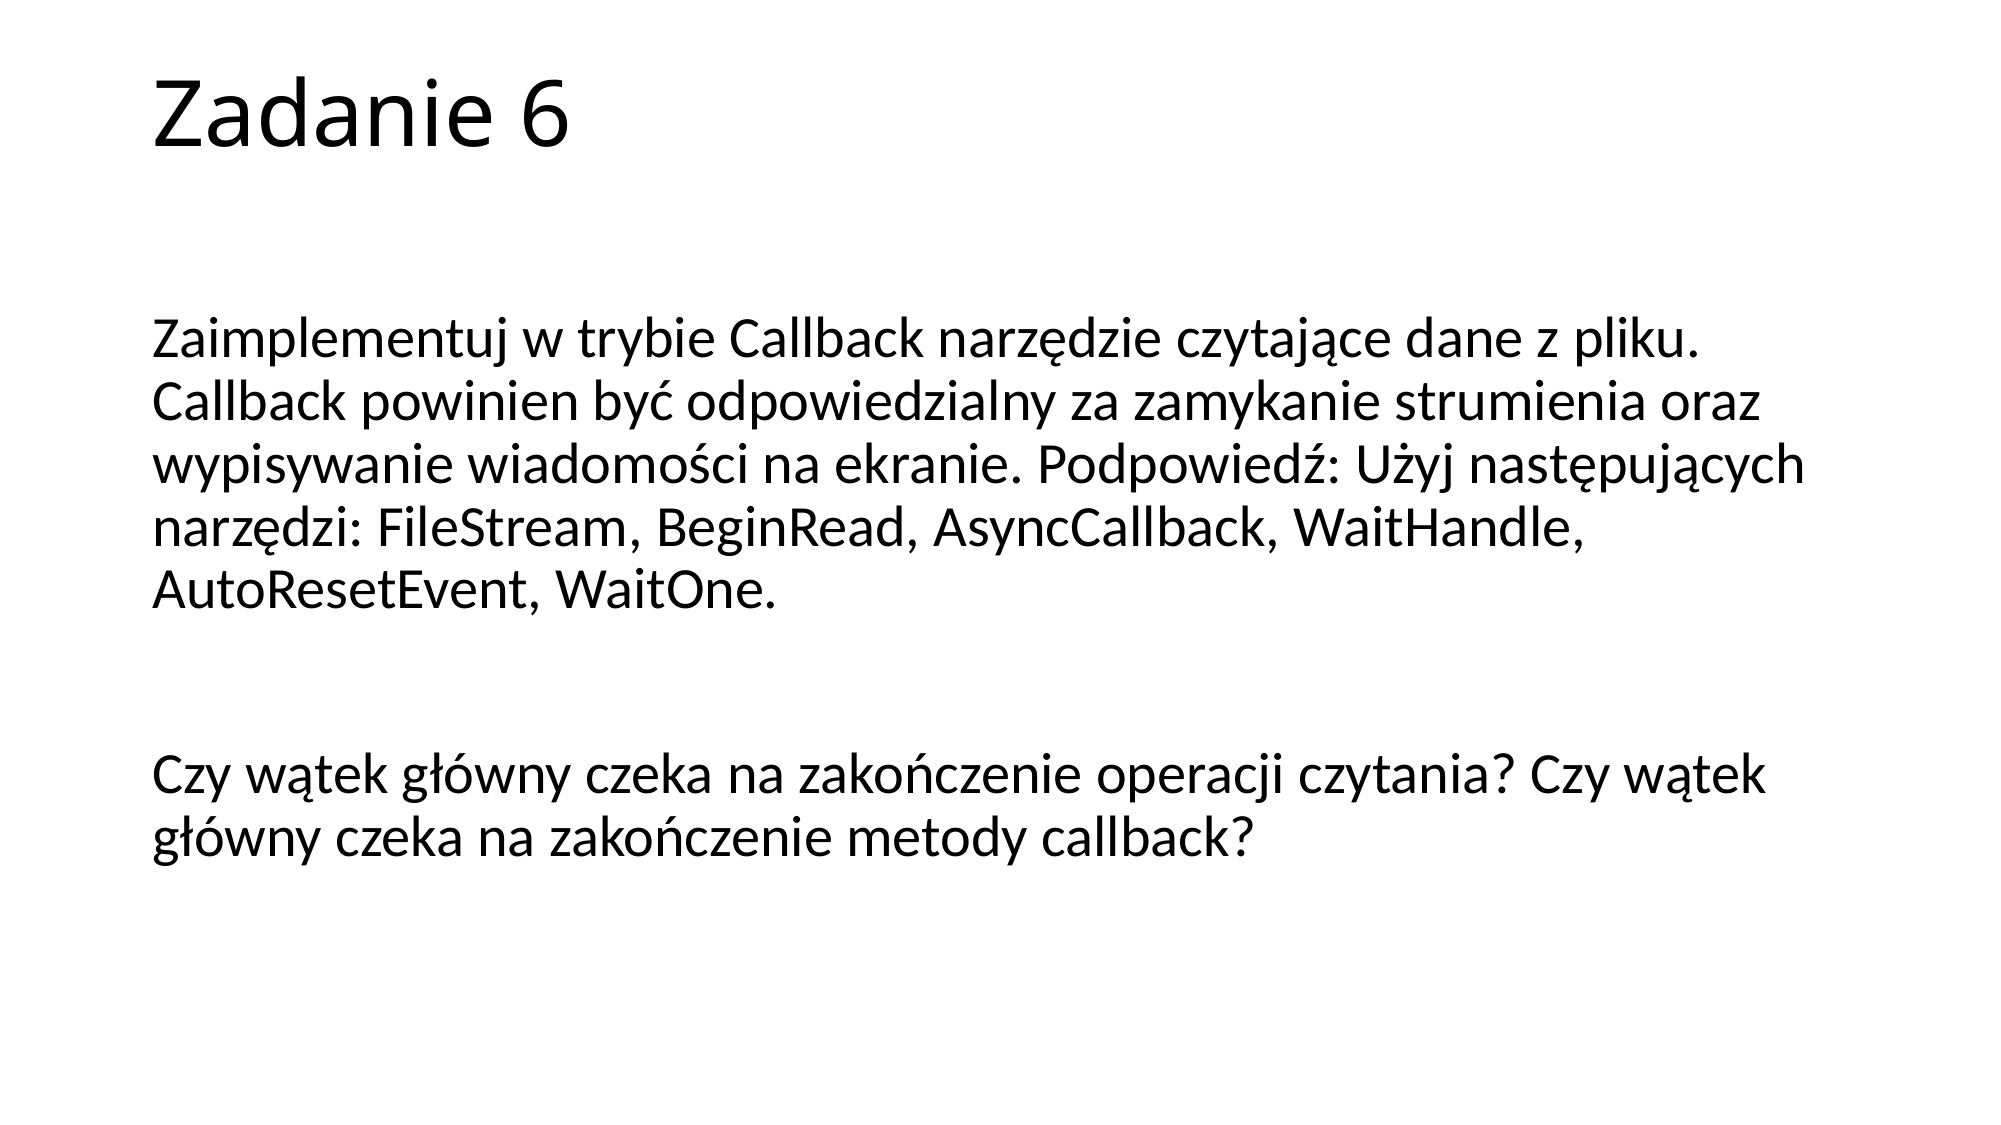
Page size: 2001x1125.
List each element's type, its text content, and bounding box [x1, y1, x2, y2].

list Zaimplementuj w trybie Callback narzędzie czytające dane z pliku. Callback powinien być odpowiedzialny za zamykanie strumienia oraz wypisywanie wiadomości na ekranie. Podpowiedź: Użyj następujących narzędzi: FileStream, BeginRead, AsyncCallback, WaitHandle, AutoResetEvent, WaitOne. Czy wątek główny czeka na zakończenie operacji czytania? Czy wątek główny czeka na zakończenie metody callback? [137, 299, 1863, 1014]
title Zadanie 6 [137, 59, 1863, 278]
